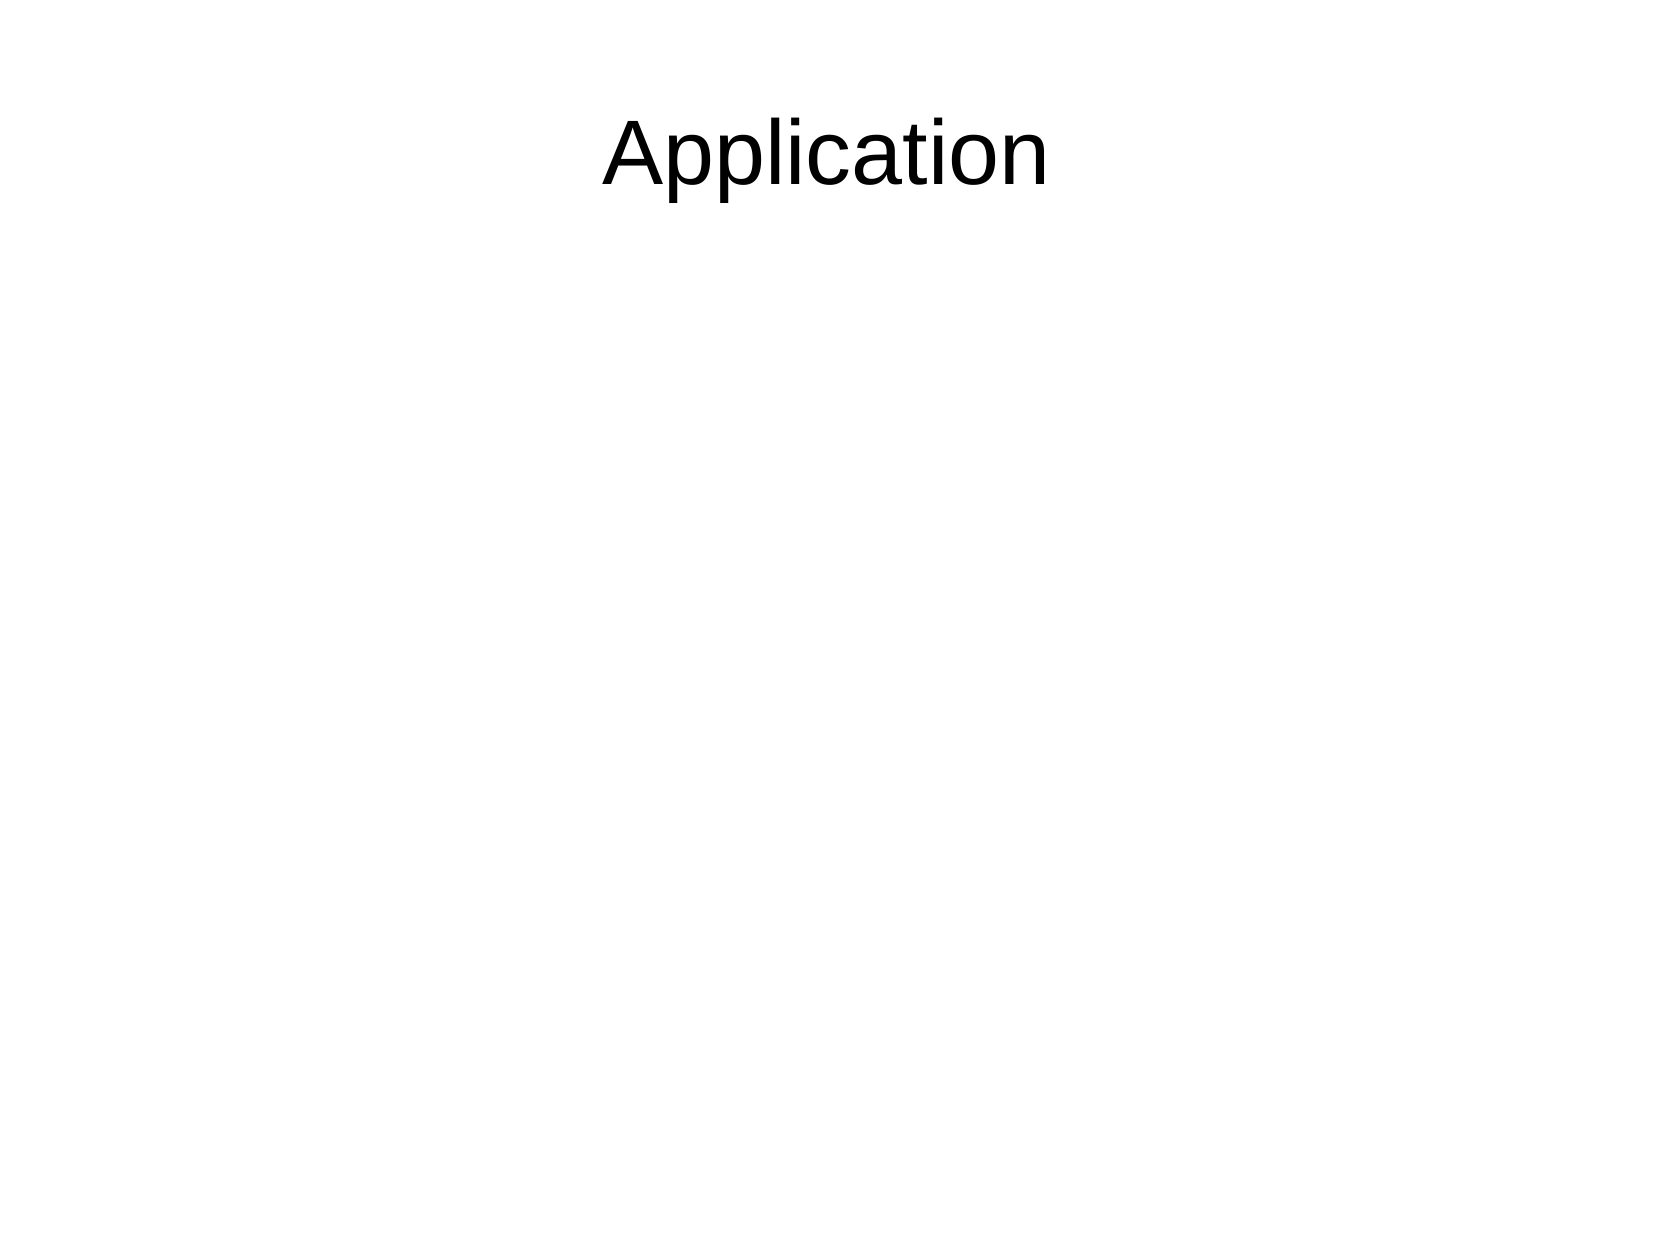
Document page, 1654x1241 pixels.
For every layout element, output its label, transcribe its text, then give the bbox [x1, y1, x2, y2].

title Application [82, 49, 1571, 257]
